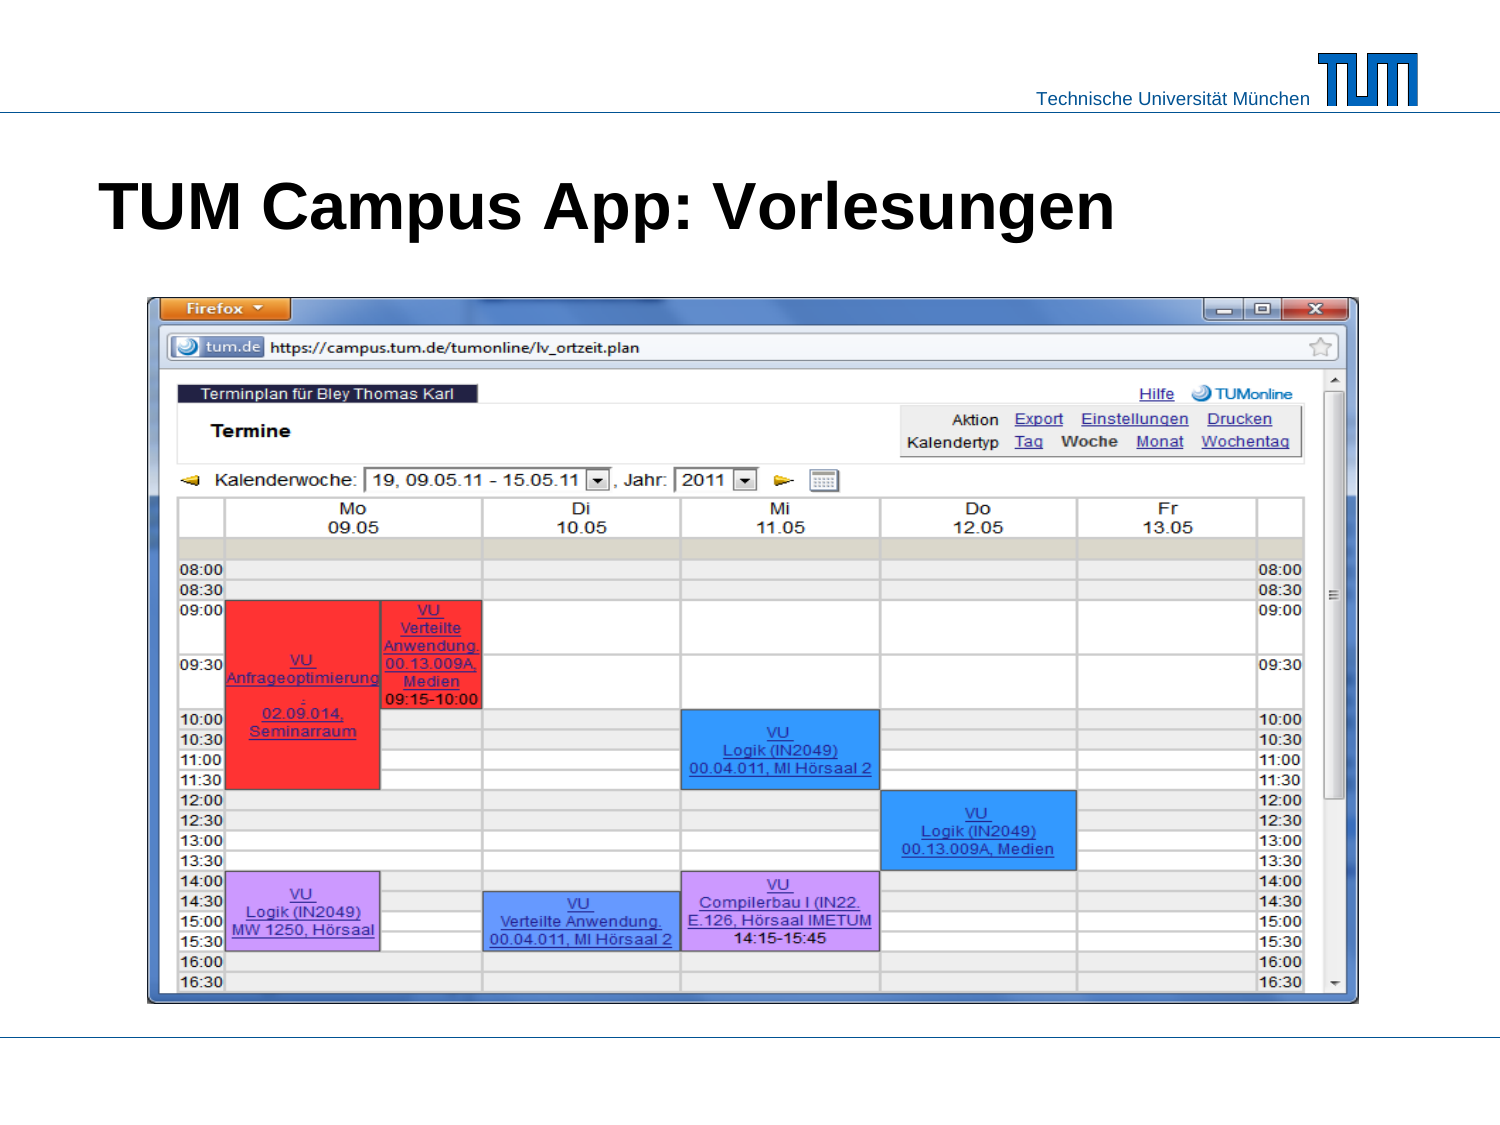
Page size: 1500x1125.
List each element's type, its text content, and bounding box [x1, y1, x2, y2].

picture [147, 297, 1359, 1004]
title TUM Campus App: Vorlesungen [83, 149, 1417, 250]
